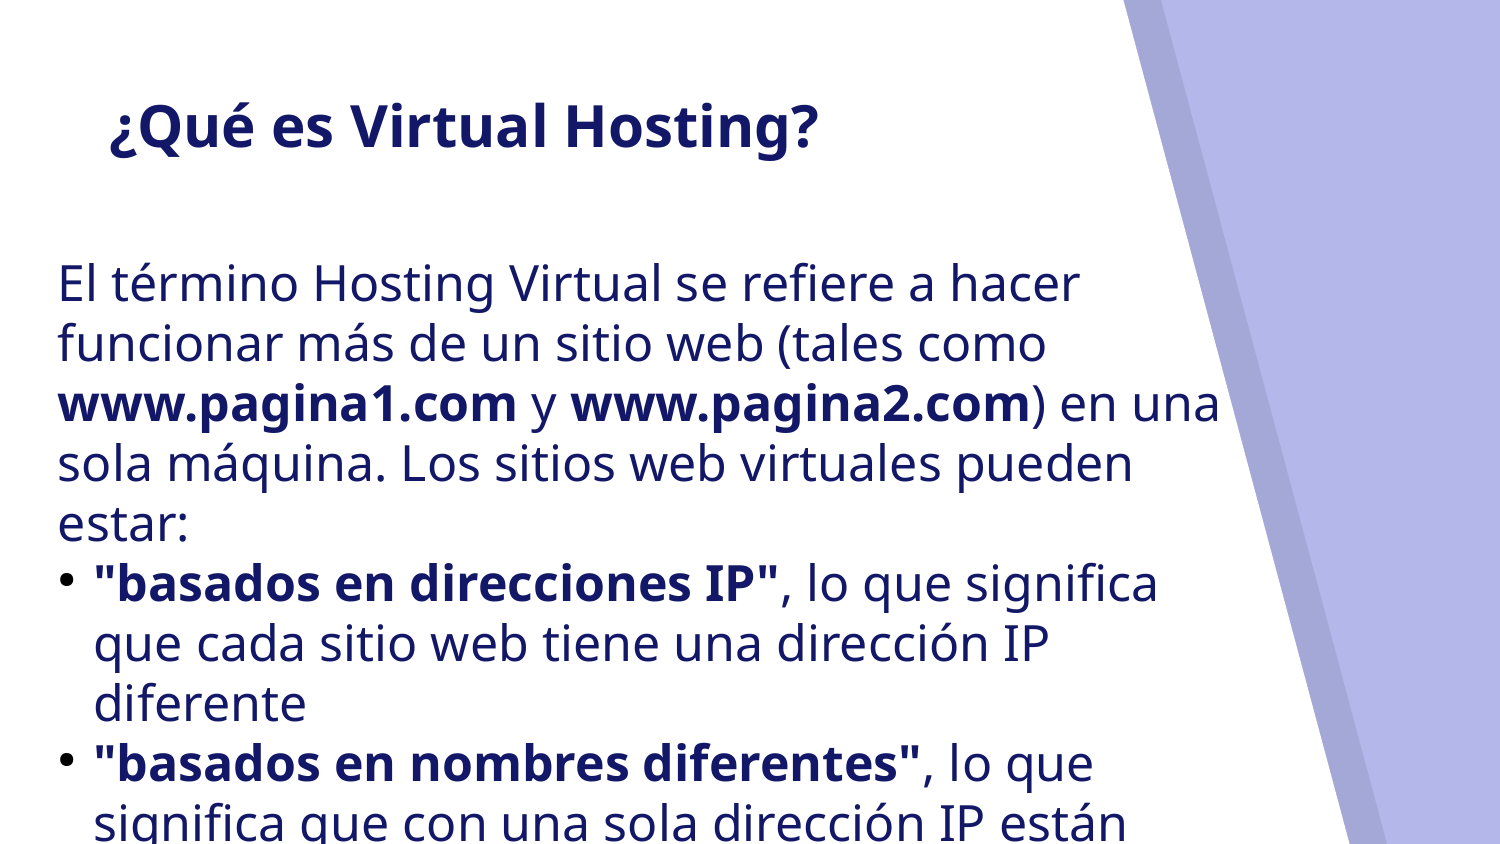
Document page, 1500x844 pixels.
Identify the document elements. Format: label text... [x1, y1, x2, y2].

list El término Hosting Virtual se refiere a hacer funcionar más de un sitio web (tales como www.pagina1.com y www.pagina2.com) en una sola máquina. Los sitios web virtuales pueden estar: "basados en direcciones IP", lo que significa que cada sitio web tiene una dirección IP diferente "basados en nombres diferentes", lo que significa que con una sola dirección IP están funcionando sitios web con diferentes nombres (de dominio). [42, 236, 1276, 485]
title ¿Qué es Virtual Hosting? [94, 94, 1205, 175]
